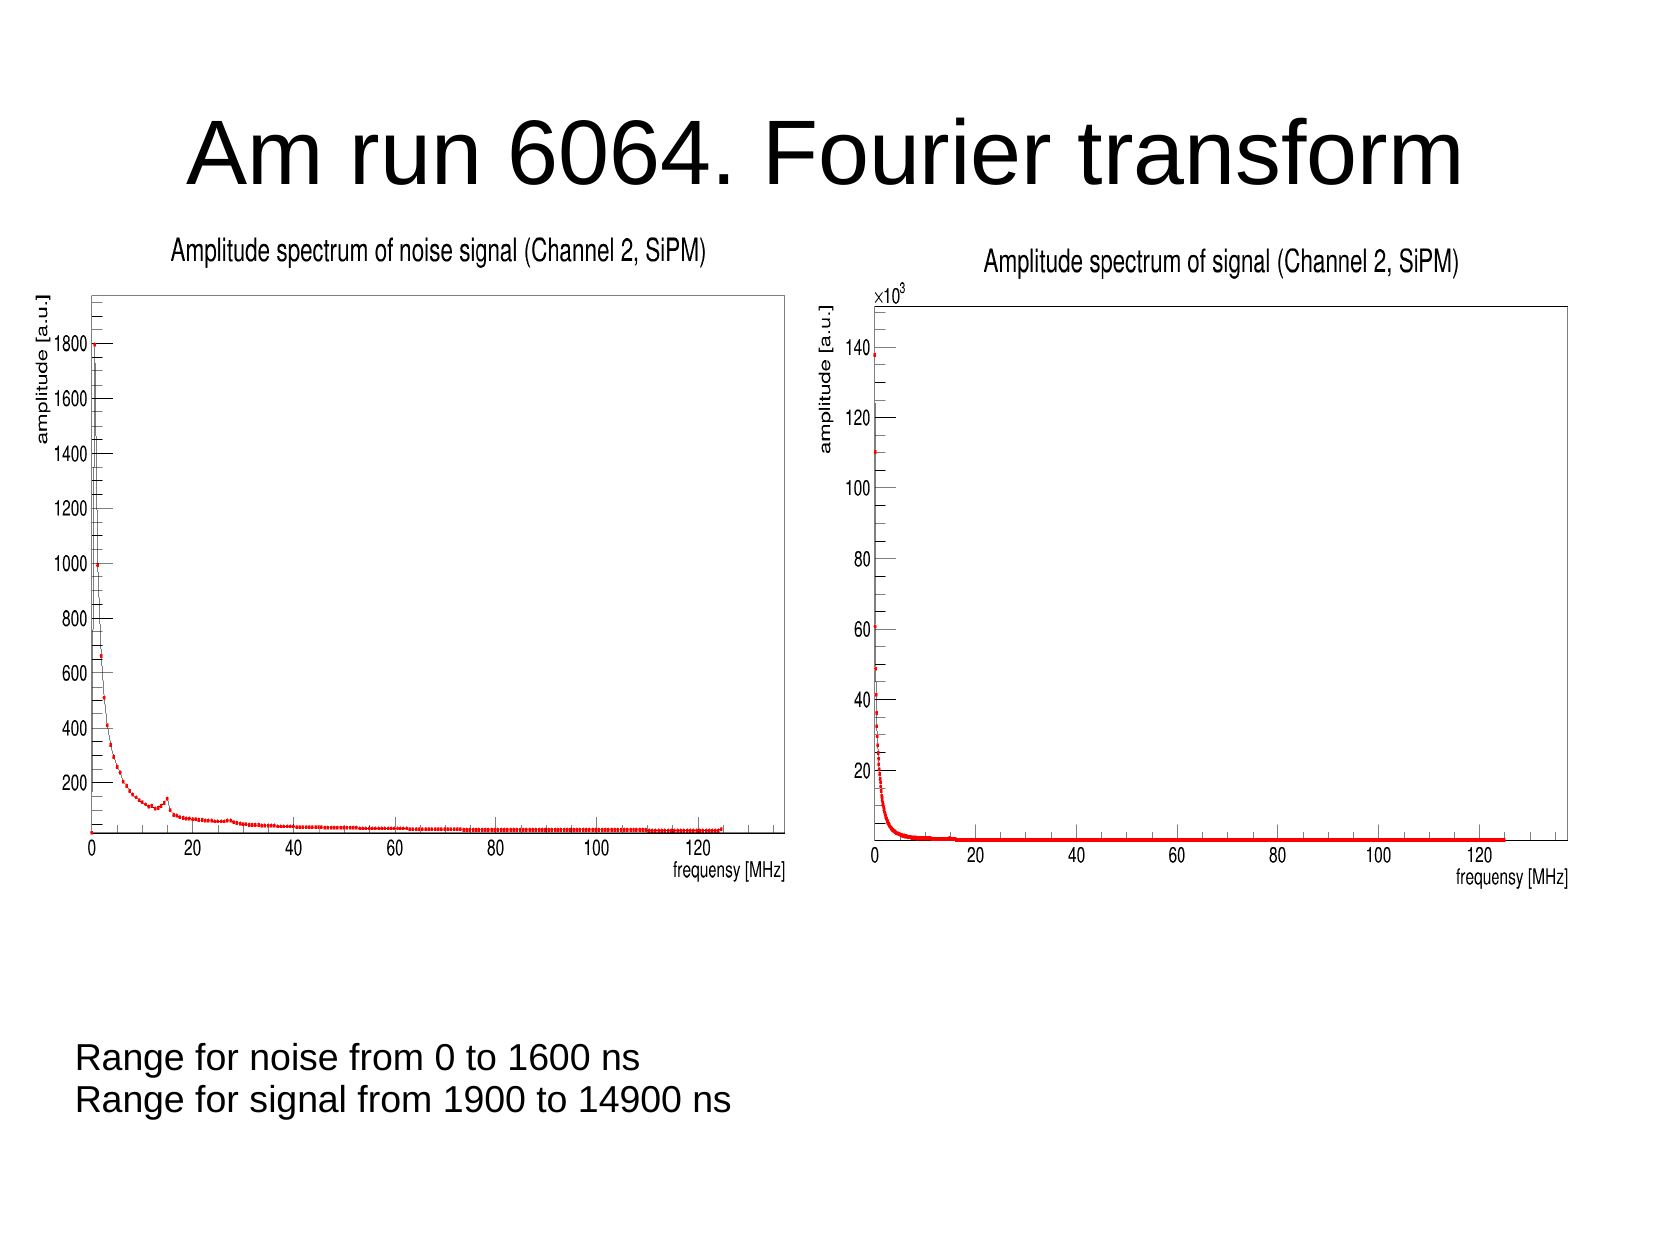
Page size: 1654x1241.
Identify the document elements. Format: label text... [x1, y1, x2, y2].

title Am run 6064. Fourier transform [82, 49, 1571, 239]
text_box Range for noise from 0 to 1600 ns Range for signal from 1900 to 14900 ns [60, 1029, 772, 1171]
picture [5, 228, 1654, 907]
